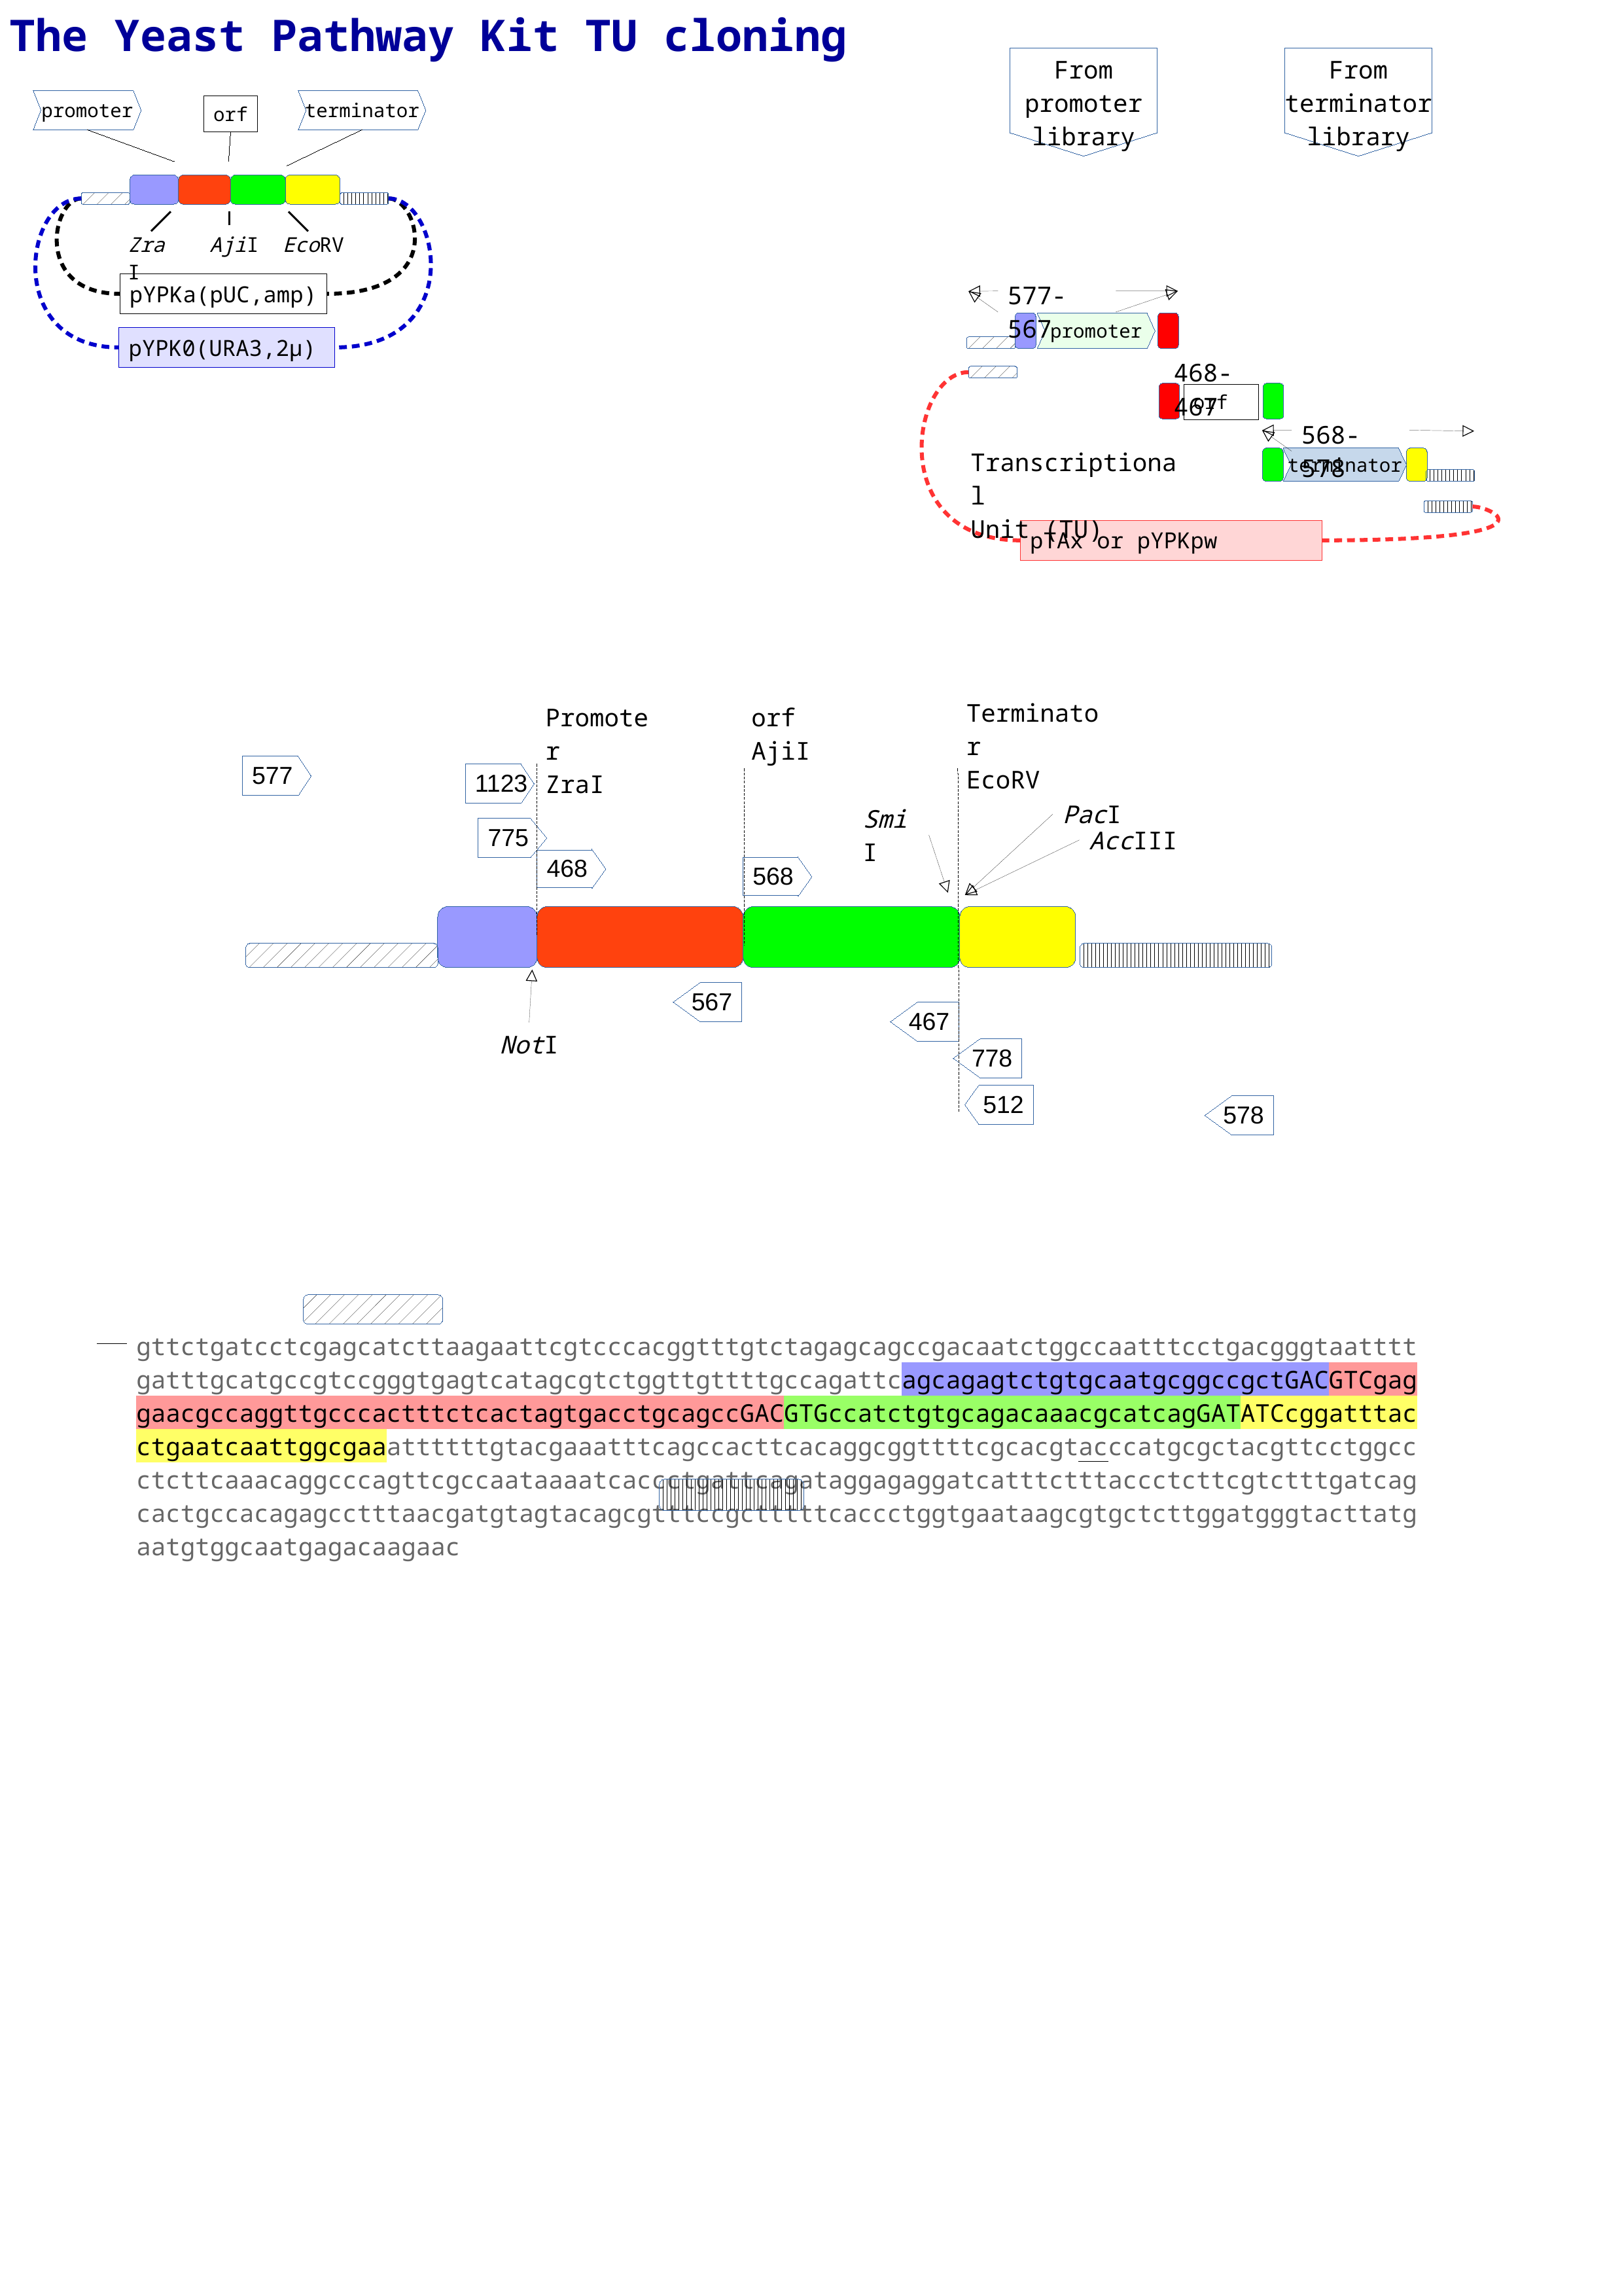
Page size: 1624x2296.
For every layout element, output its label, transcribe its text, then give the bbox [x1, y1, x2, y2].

text_box [1262, 448, 1284, 482]
text_box 578 [1205, 1095, 1274, 1135]
text_box 512 [964, 1085, 1034, 1125]
text_box 468-467 [1164, 351, 1281, 385]
text_box orf [203, 96, 255, 130]
text_box [81, 175, 389, 205]
text_box 1123 [465, 764, 535, 804]
text_box pYPK0(URA3,2µ) [118, 327, 335, 362]
text_box [1159, 383, 1180, 419]
text_box [659, 1479, 804, 1511]
text_box 778 [953, 1038, 1022, 1078]
text_box 577-567 [998, 274, 1116, 308]
text_box ZraI [118, 225, 185, 258]
text_box SmiI [853, 796, 929, 831]
text_box promoter [33, 90, 141, 130]
text_box pYPKa(pUC,amp) [120, 274, 311, 309]
text_box pTAx or pYPKpw [1020, 520, 1322, 556]
text_box terminator [298, 90, 426, 130]
text_box Terminator EcoRV [957, 690, 1114, 755]
text_box [1015, 329, 1017, 336]
text_box EcoRV [273, 225, 364, 267]
text_box 567 [673, 982, 742, 1022]
text_box AjiI [200, 225, 269, 256]
text_box [303, 1294, 443, 1324]
text_box terminator [1283, 448, 1407, 482]
text_box NotI [489, 1022, 569, 1062]
text_box gttctgatcctcgagcatcttaagaattcgtcccacggtttgtctagagcagccgacaatctggccaatttcctgacgggtaattttgatttgcatgccgtccgggtgagtcatagcgtctggttgttttgccagattcagcagagtctgtgcaatgcggccgctGACGTCgaggaacgccaggttgcccactttctcactagtgacctgcagccGACGTGccatctgtgcagacaaacgcatcagGATATCcggatttacctgaatcaattggcgaaattttttgtacgaaatttcagccacttcacaggcggttttcgcacgtacccatgcgctacgttcctggccctcttcaaacaggcccagttcgccaataaaatcaccctgattcagataggagaggatcatttctttaccctcttcgtctttgatcagcactgccacagagcctttaacgatgtagtacagcgtttccgctttttcaccctggtgaataagcgtgctcttggatgggtacttatgaatgtggcaatgagacaagaac [126, 1324, 1435, 1481]
text_box [1157, 313, 1179, 349]
text_box 467 [890, 1002, 959, 1042]
text_box [1080, 943, 1272, 968]
text_box [966, 313, 1036, 349]
text_box promoter [1037, 313, 1156, 349]
text_box [1424, 501, 1473, 513]
text_box orf AjiI [741, 696, 836, 755]
text_box [245, 906, 1076, 968]
text_box From promoter library [1010, 48, 1157, 156]
text_box [1263, 383, 1284, 419]
text_box 568-578 [1292, 413, 1410, 448]
text_box Transcriptional Unit (TU) [961, 440, 1196, 500]
text_box PacI [1053, 792, 1132, 832]
text_box AccIII [1079, 818, 1197, 858]
text_box Promoter ZraI [535, 696, 671, 755]
text_box 468 [537, 849, 606, 889]
text_box orf [1184, 385, 1259, 418]
text_box From terminator library [1284, 48, 1432, 156]
text_box 775 [478, 818, 547, 858]
text_box [968, 366, 1017, 378]
text_box 577 [242, 756, 311, 796]
text_box The Yeast Pathway Kit TU cloning [0, 0, 883, 60]
text_box [1406, 448, 1475, 482]
text_box 568 [743, 857, 812, 896]
